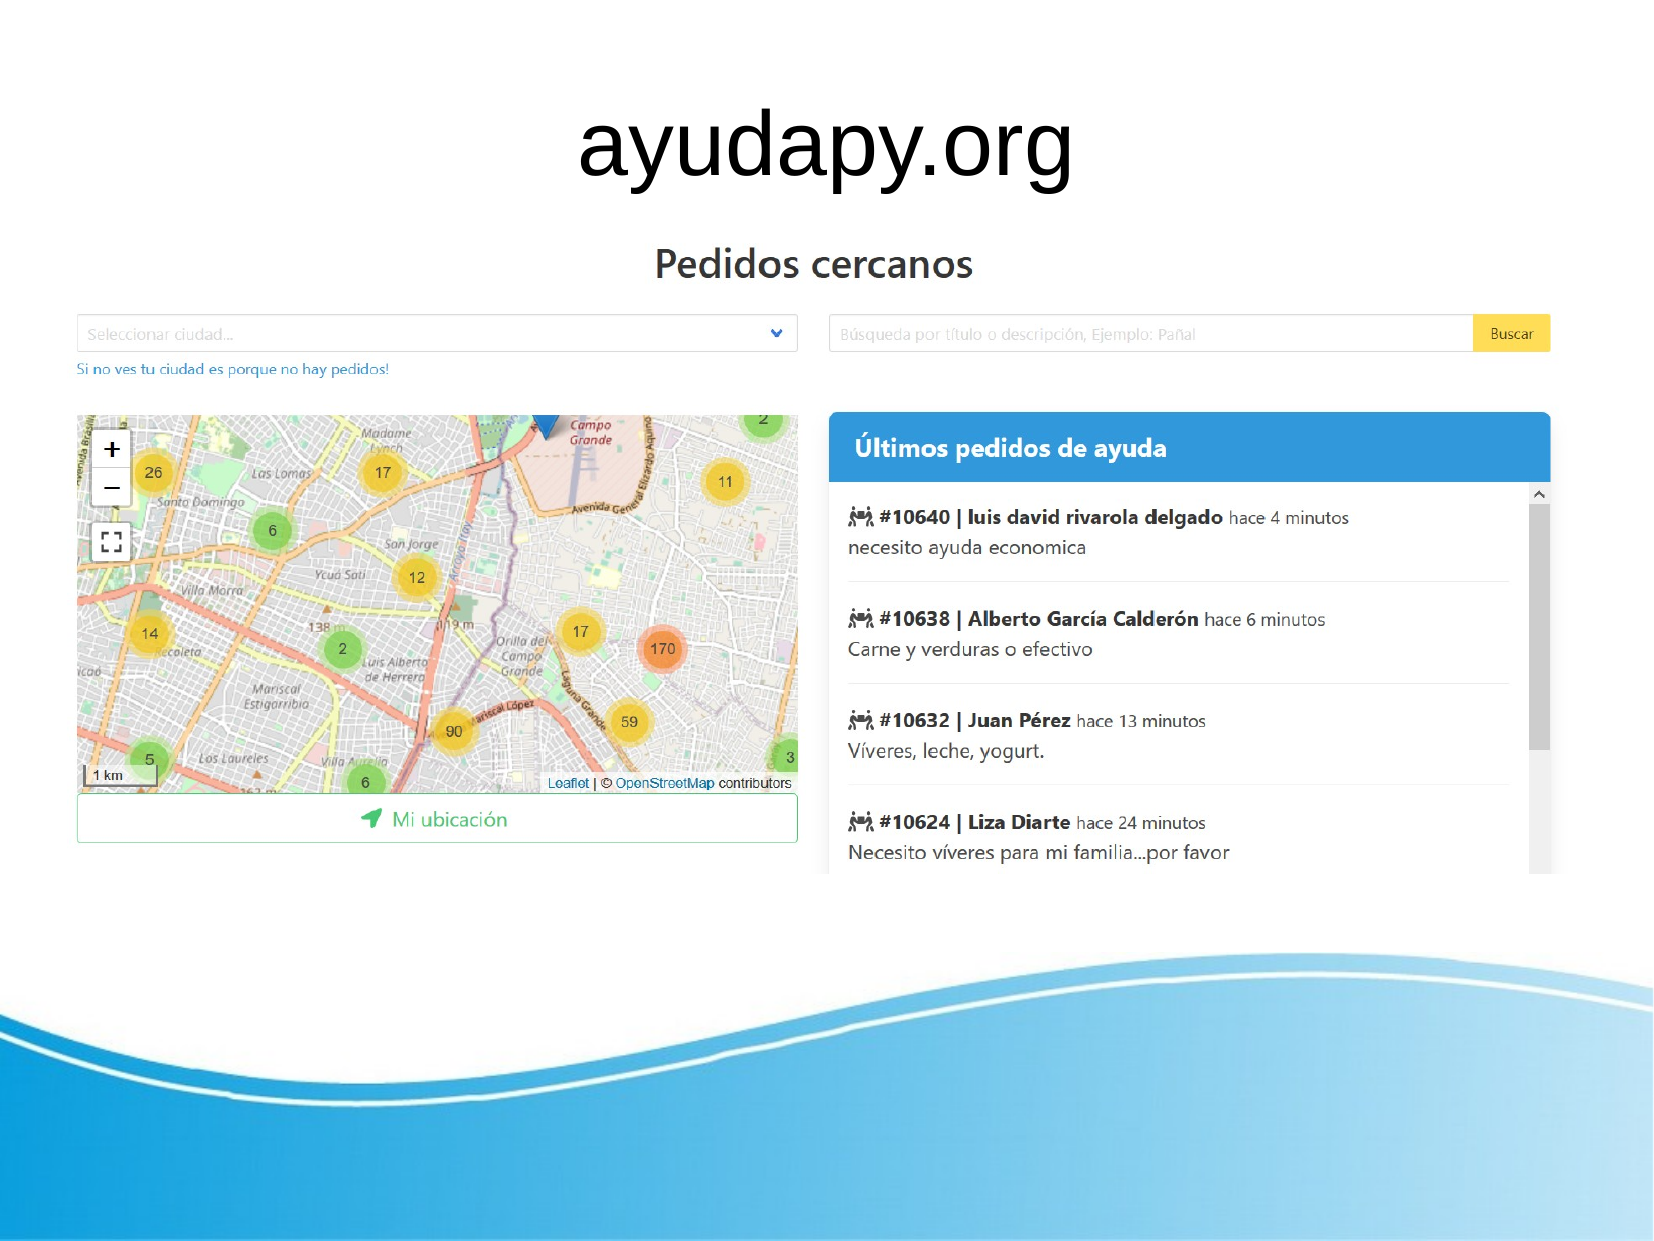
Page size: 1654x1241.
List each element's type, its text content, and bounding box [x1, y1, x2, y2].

picture [67, 216, 1571, 875]
title ayudapy.org [82, 94, 1571, 200]
picture [0, 952, 1654, 1241]
